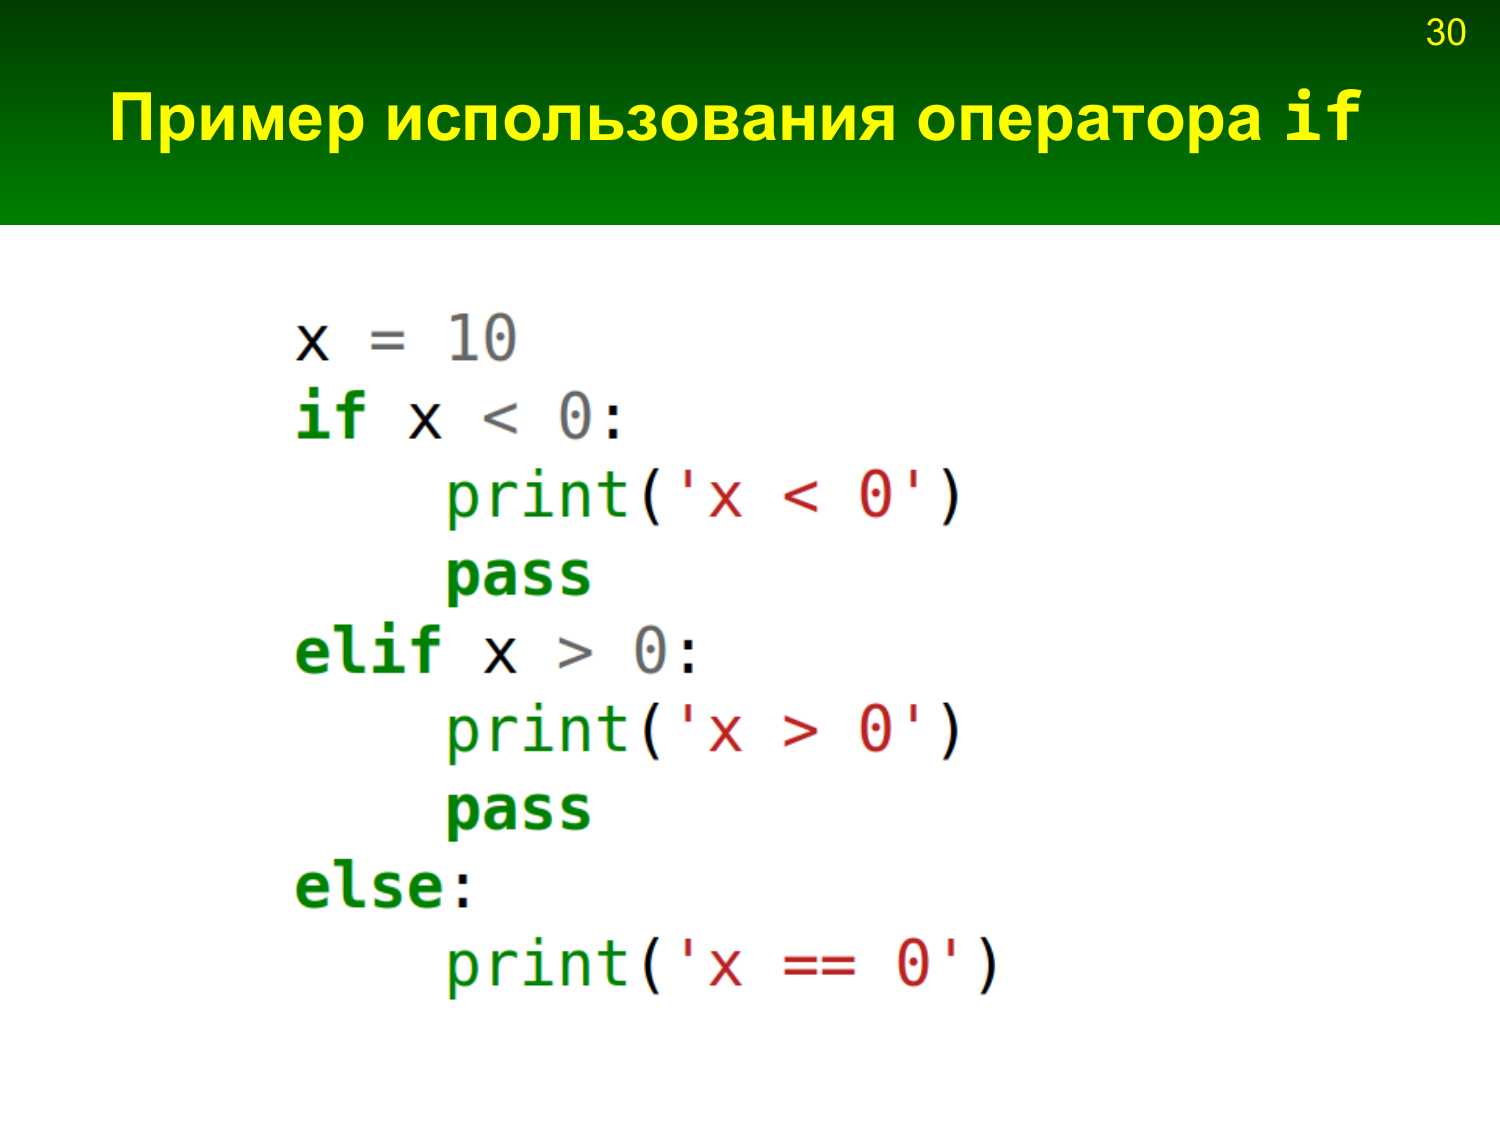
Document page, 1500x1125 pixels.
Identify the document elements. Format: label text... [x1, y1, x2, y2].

picture [272, 295, 1028, 1029]
title Пример использования оператора if [47, 11, 1426, 215]
